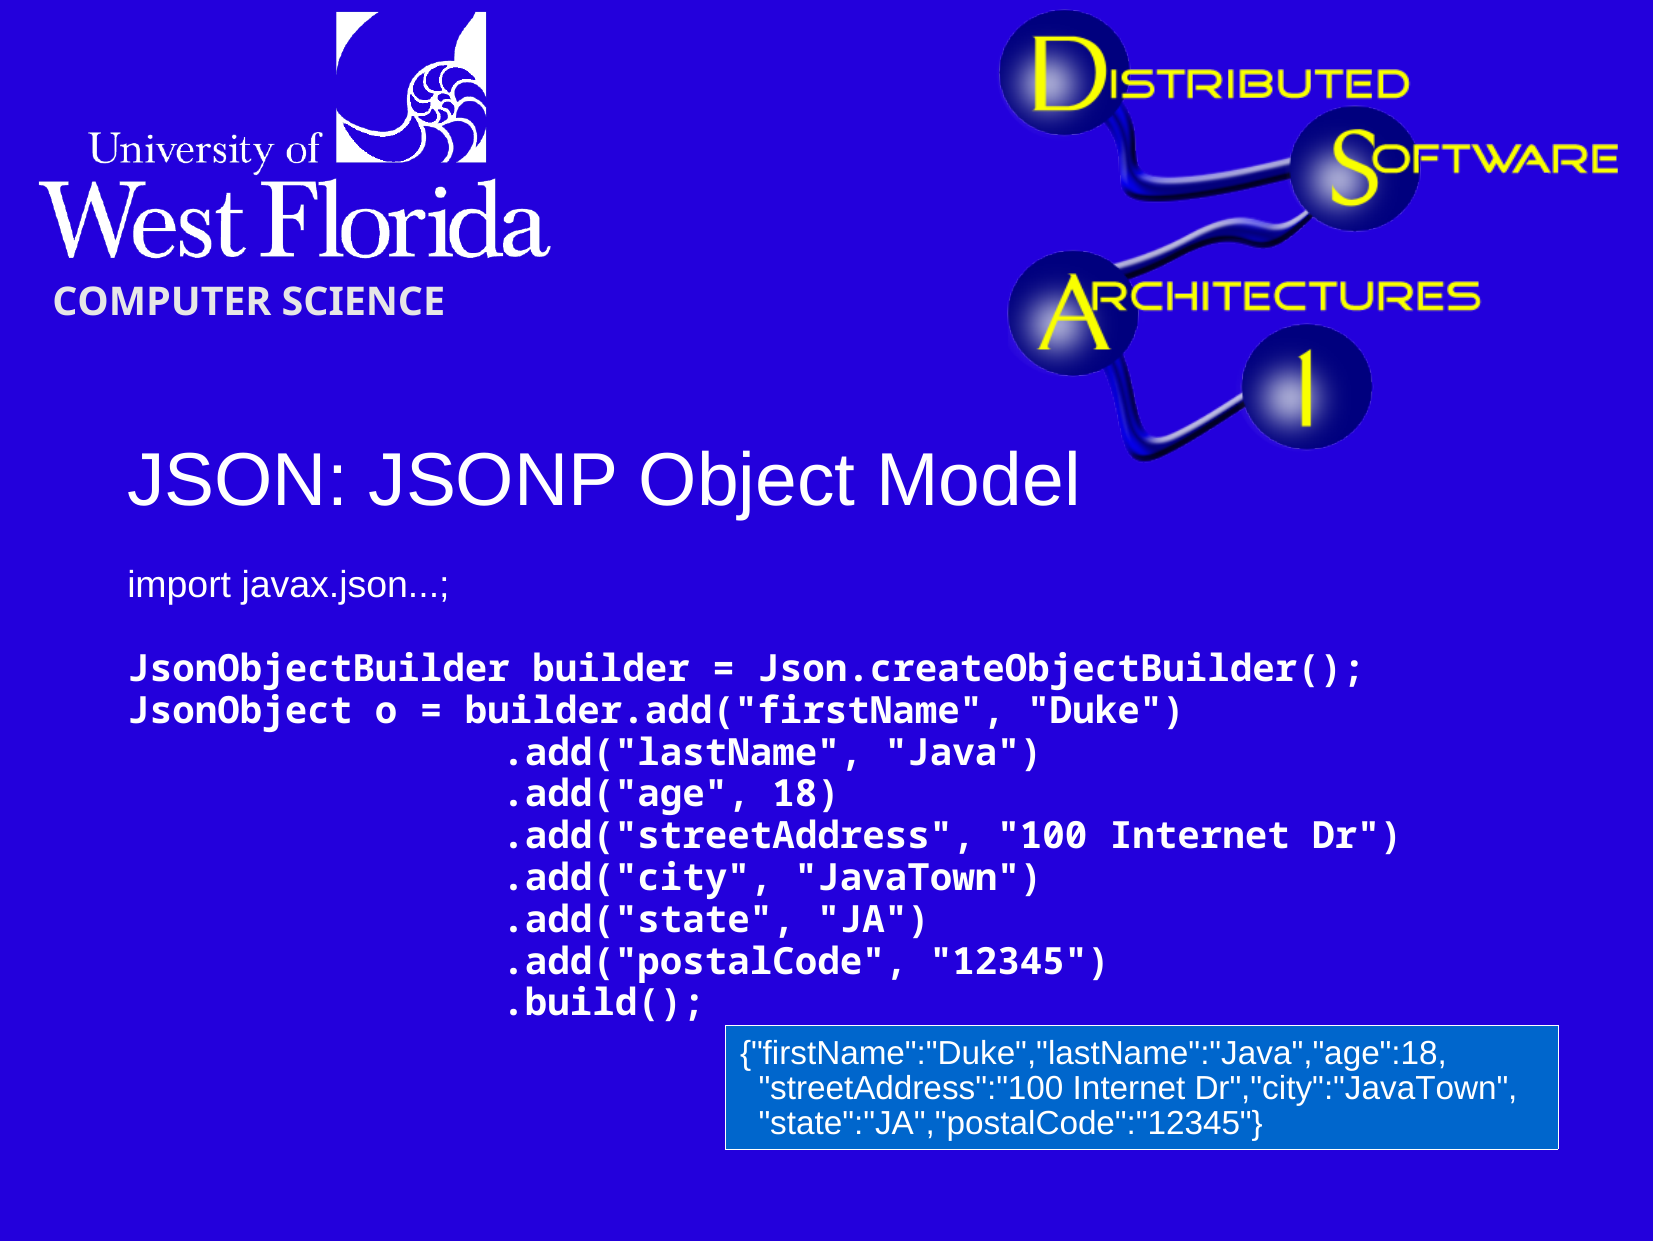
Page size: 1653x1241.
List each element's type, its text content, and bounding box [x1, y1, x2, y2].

picture [910, 0, 1653, 506]
text_box COMPUTER SCIENCE [37, 262, 562, 333]
table_header {"firstName":"Duke","lastName":"Java","age":18, "streetAddress":"100 Internet Dr","city":"JavaTown", "state":"JA","postalCode":"12345"} [726, 1026, 1558, 1149]
picture [37, 0, 558, 262]
text_box JSON: JSONP Object Model import javax.json...; JsonObjectBuilder builder = Json.createObjectBuilder(); JsonObject o = builder.add("firstName", "Duke") .add("lastName", "Java") .add("age", 18) .add("streetAddress", "100 Internet Dr") .add("city", "JavaTown") .add("state", "JA") .add("postalCode", "12345") .build(); [112, 426, 1455, 731]
